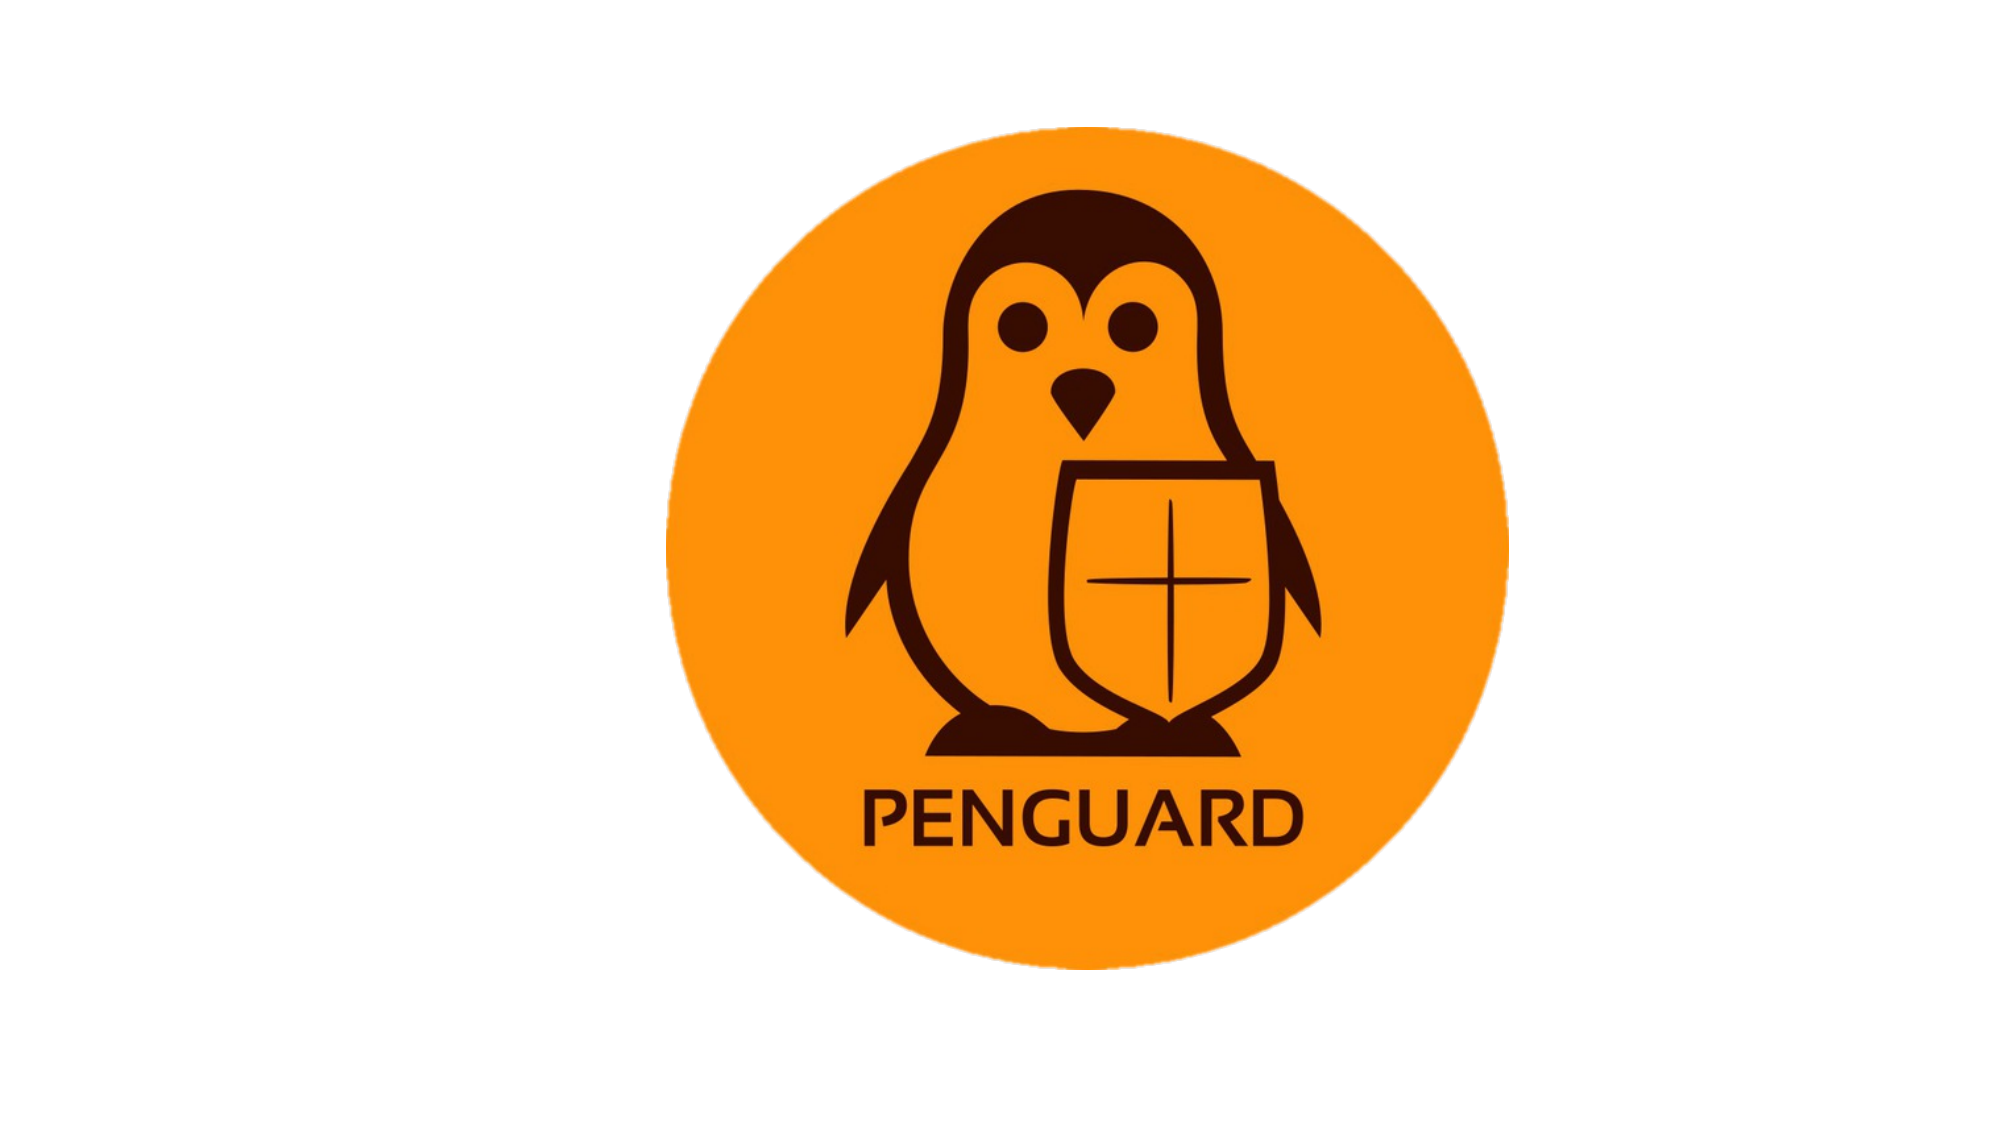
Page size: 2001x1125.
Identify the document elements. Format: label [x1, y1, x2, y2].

picture [666, 127, 1509, 970]
